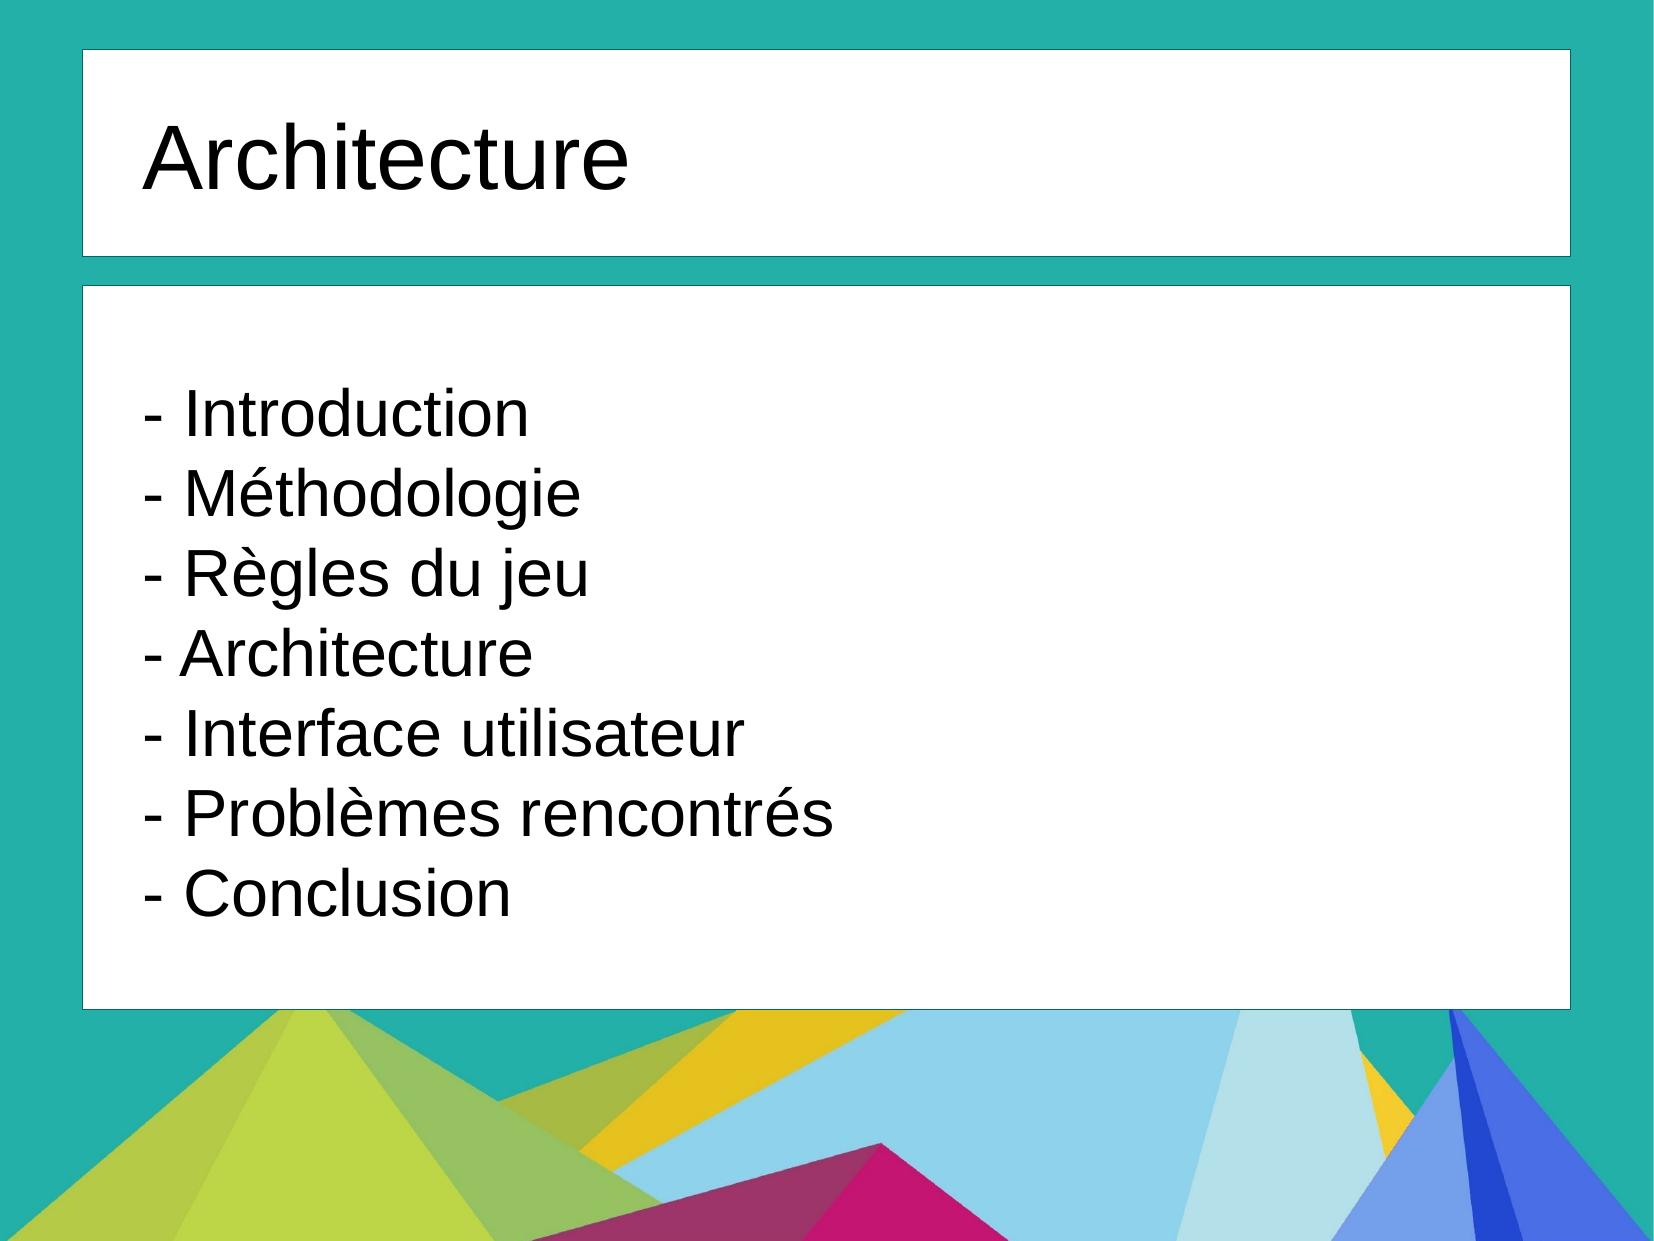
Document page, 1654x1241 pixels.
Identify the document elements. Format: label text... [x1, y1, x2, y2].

subtitle - Introduction - Méthodologie - Règles du jeu - Architecture - Interface utilisateur - Problèmes rencontrés - Conclusion [82, 290, 1571, 1010]
text_box [82, 285, 1571, 290]
picture [0, 0, 1654, 1241]
title Architecture [82, 49, 1571, 257]
